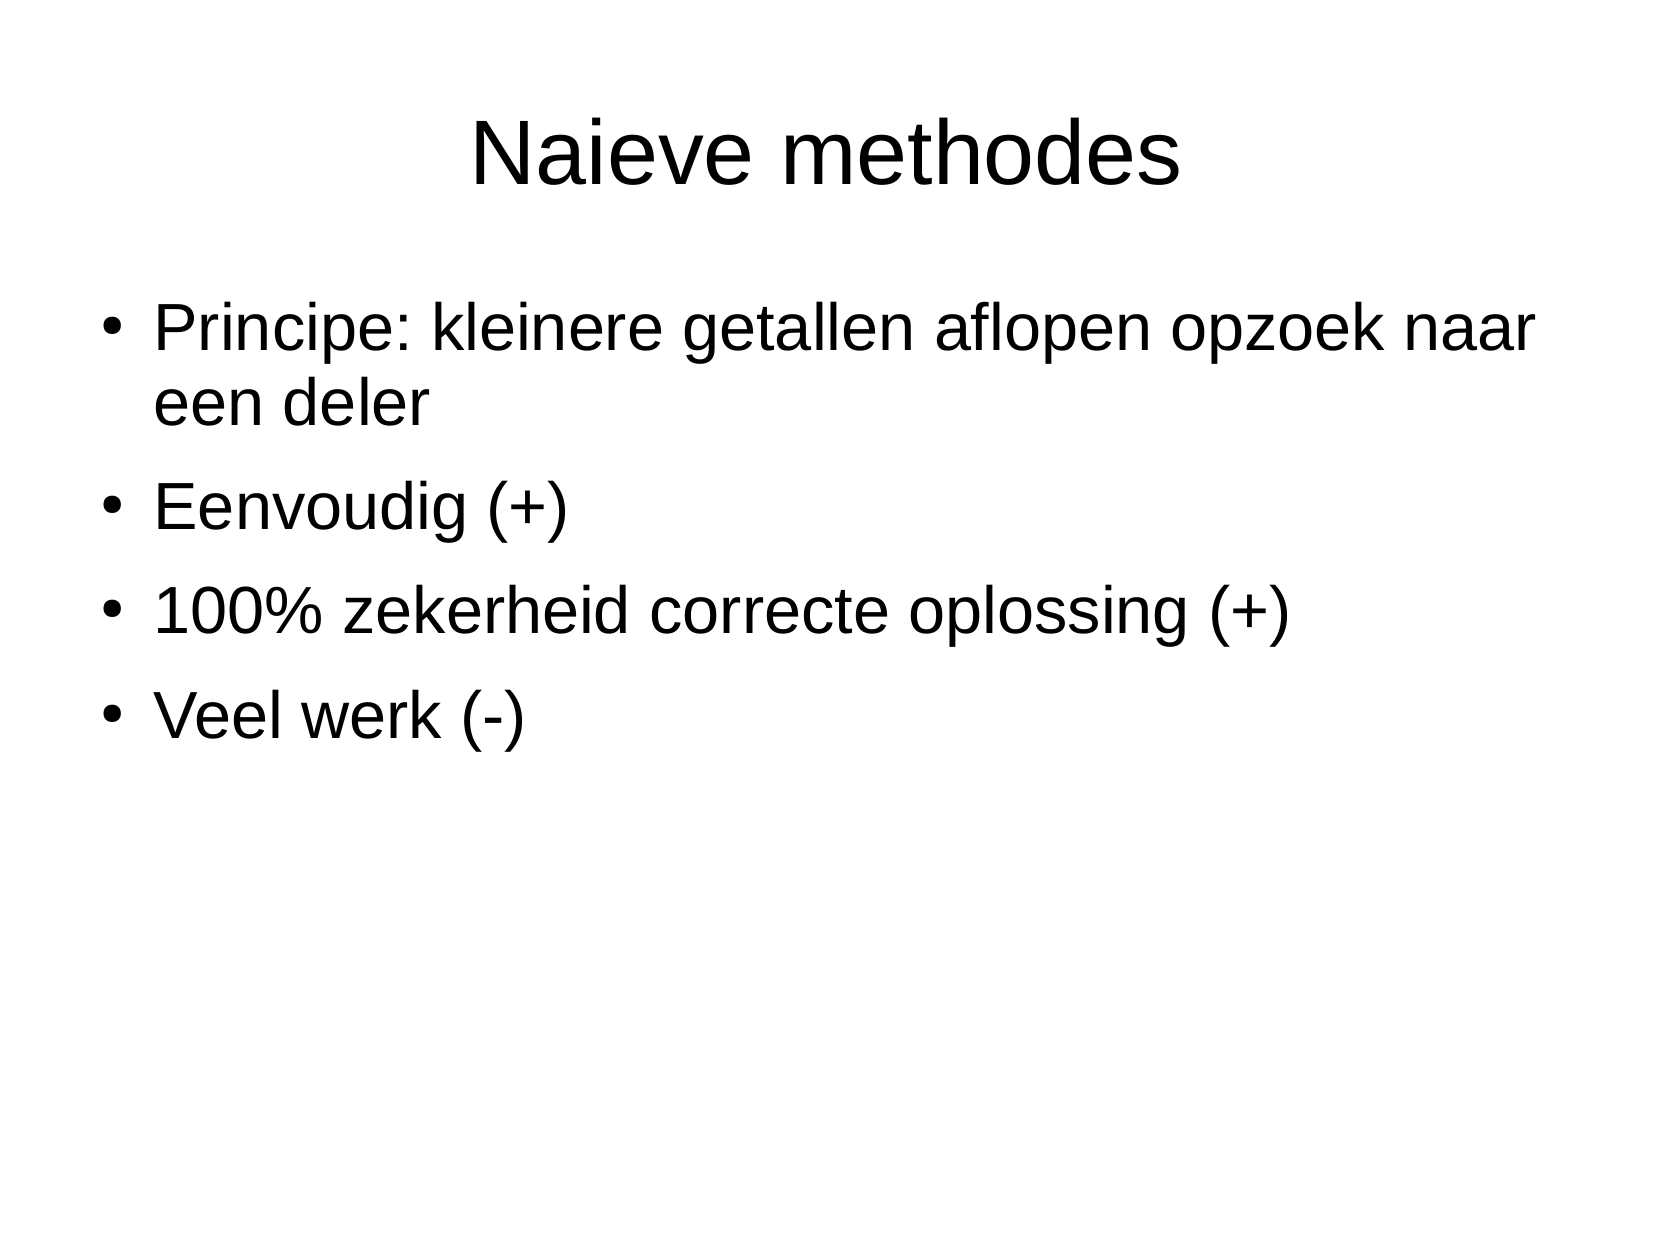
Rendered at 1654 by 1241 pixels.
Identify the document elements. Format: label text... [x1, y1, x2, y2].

title Naieve methodes [82, 49, 1571, 257]
list Principe: kleinere getallen aflopen opzoek naar een deler Eenvoudig (+) 100% zekerheid correcte oplossing (+) Veel werk (-) [82, 290, 1571, 1010]
